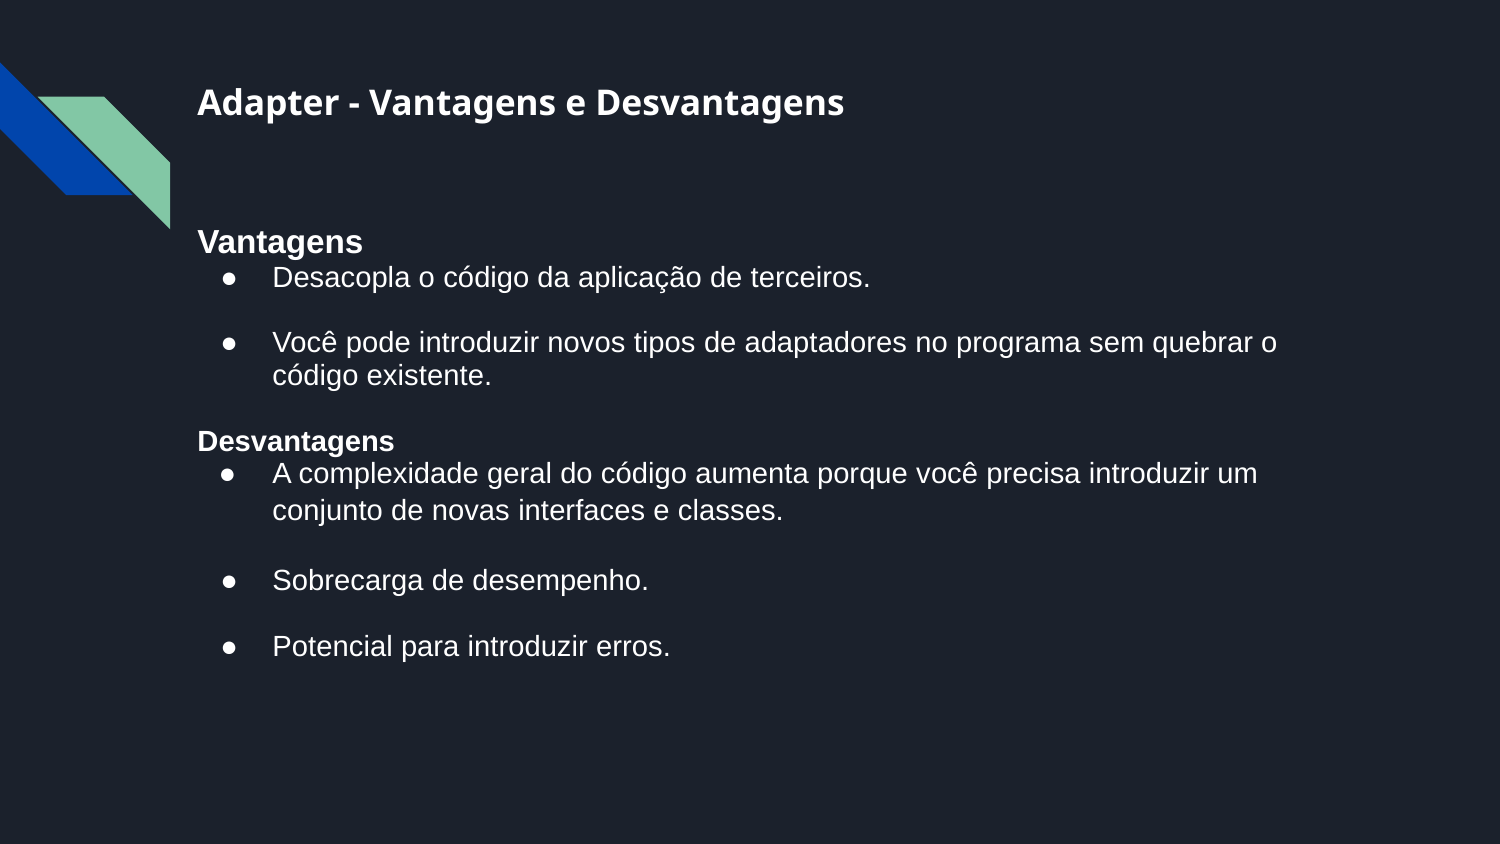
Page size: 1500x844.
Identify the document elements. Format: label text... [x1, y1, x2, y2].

list Vantagens Desacopla o código da aplicação de terceiros. Você pode introduzir novos tipos de adaptadores no programa sem quebrar o código existente. Desvantagens A complexidade geral do código aumenta porque você precisa introduzir um conjunto de novas interfaces e classes. Sobrecarga de desempenho. Potencial para introduzir erros. [182, 208, 1338, 774]
title Adapter - Vantagens e Desvantagens [182, 63, 1338, 190]
